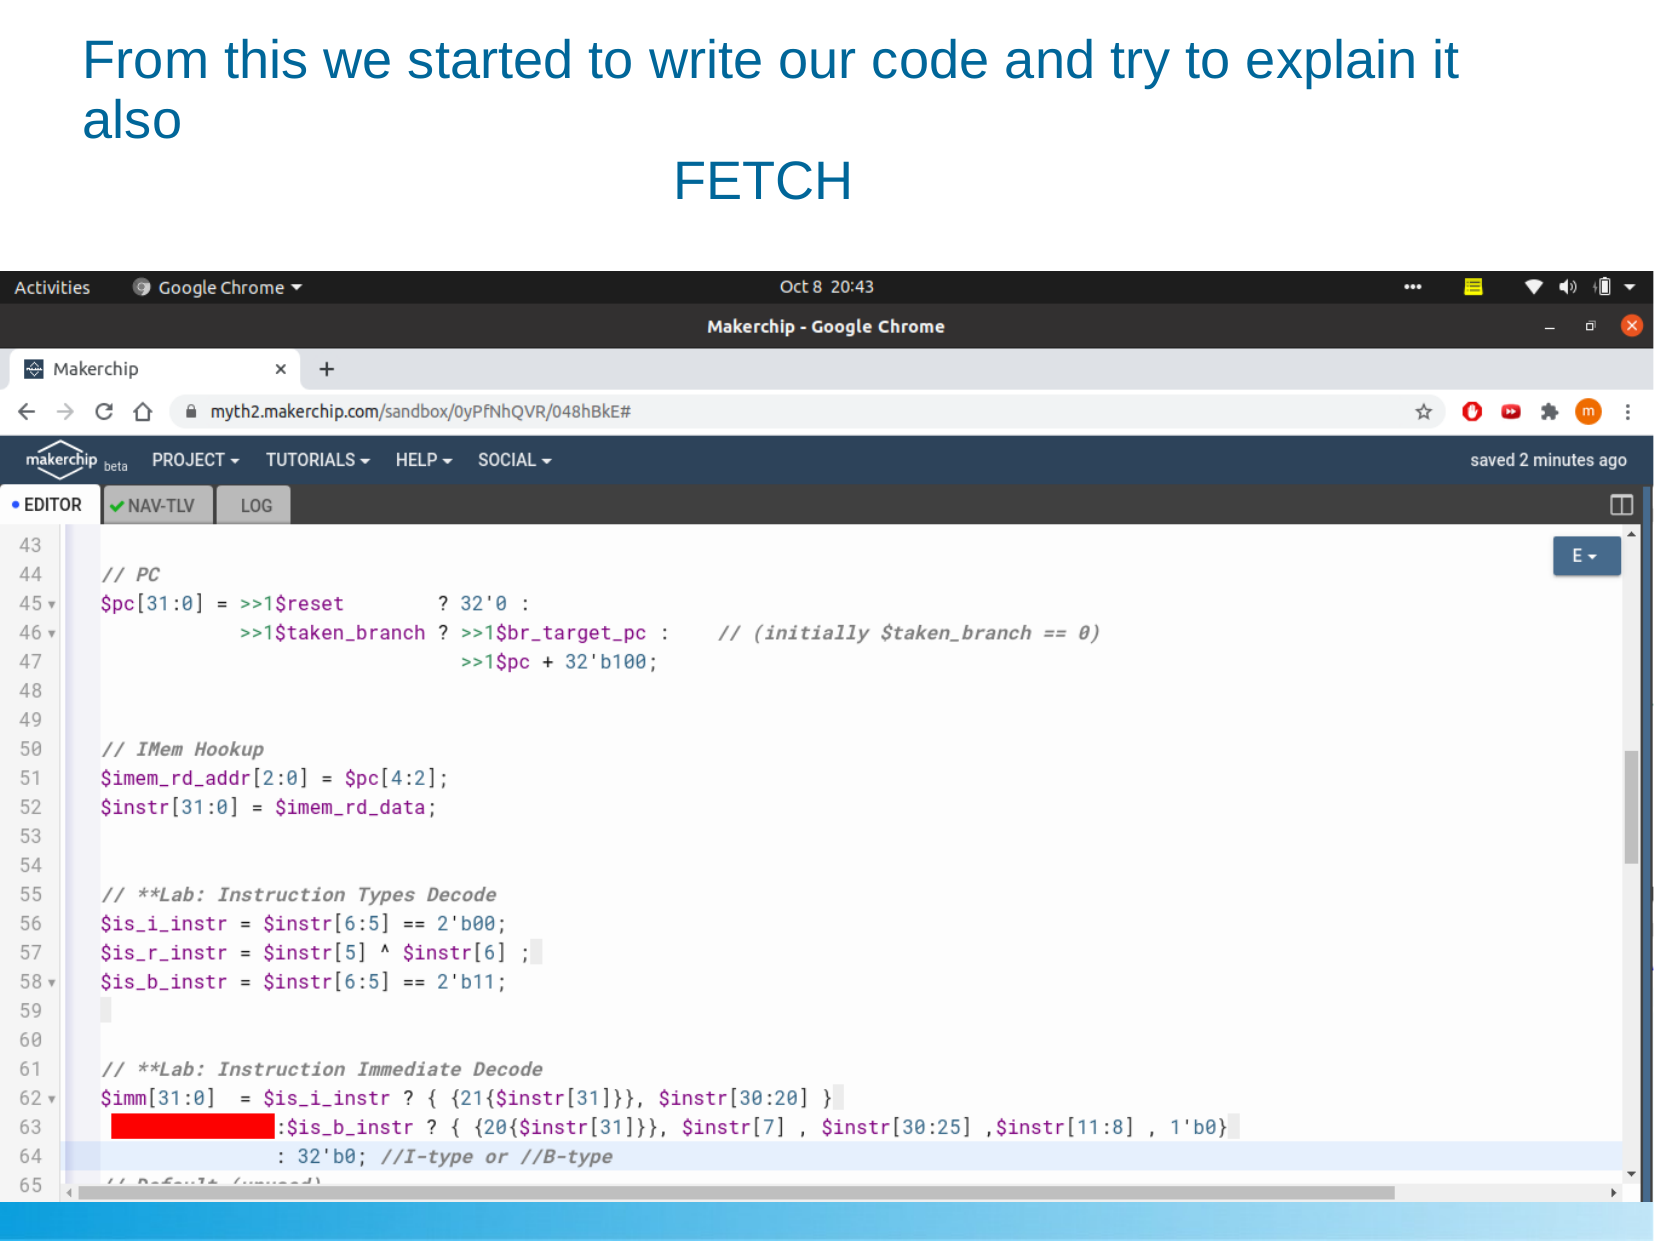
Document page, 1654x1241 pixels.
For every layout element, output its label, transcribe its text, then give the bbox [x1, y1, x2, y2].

title From this we started to write our code and try to explain it also FETCH [82, 29, 1571, 237]
picture [0, 271, 1654, 1241]
